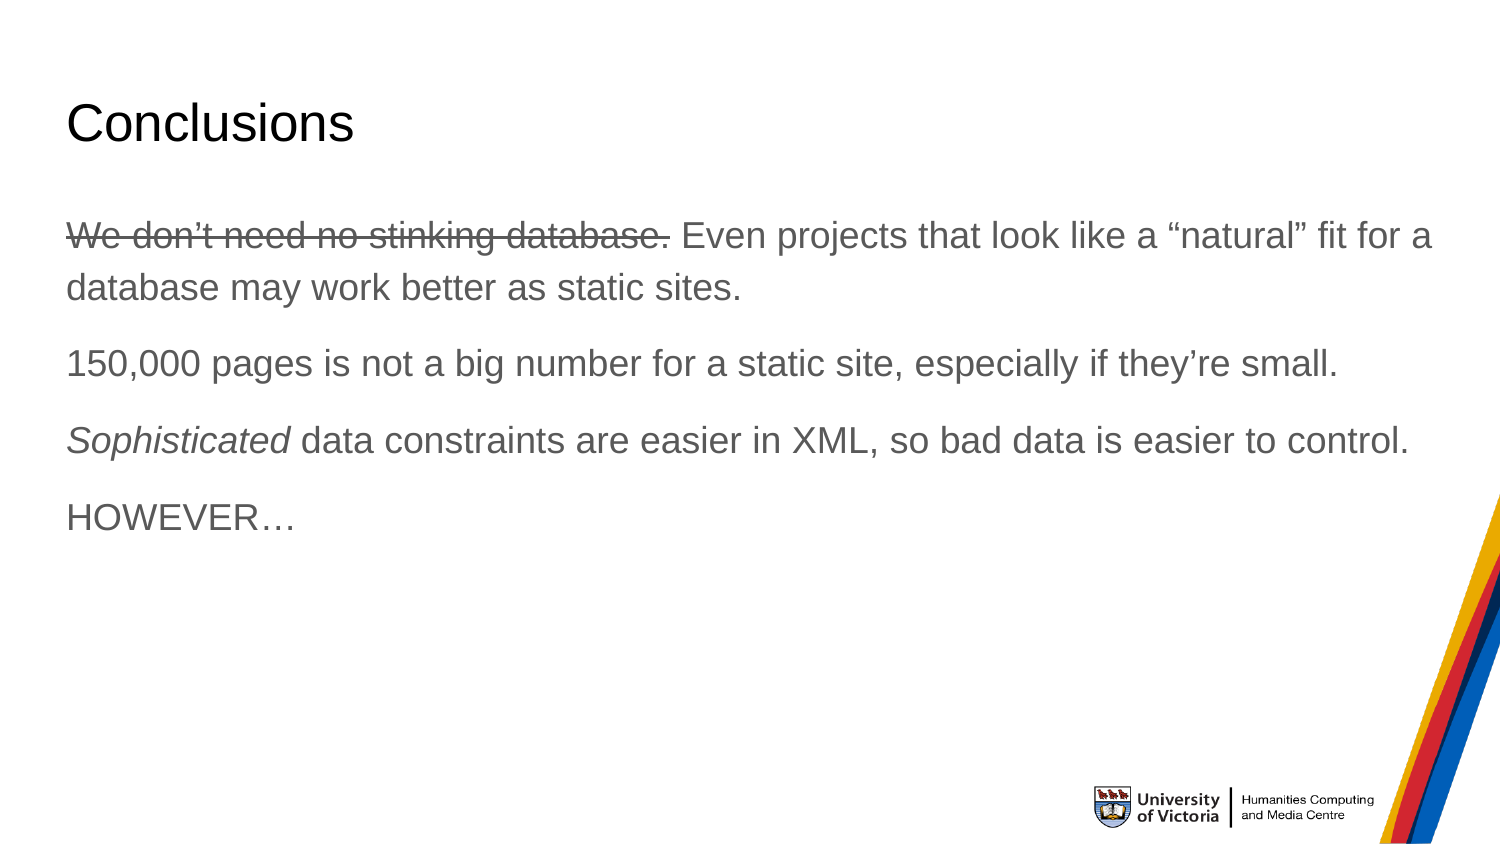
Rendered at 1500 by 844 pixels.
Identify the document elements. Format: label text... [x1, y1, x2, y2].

title Conclusions [51, 72, 1449, 167]
list We don’t need no stinking database. Even projects that look like a “natural” fit for a database may work better as static sites. 150,000 pages is not a big number for a static site, especially if they’re small. Sophisticated data constraints are easier in XML, so bad data is easier to control. HOWEVER… [51, 189, 1449, 750]
picture [1094, 483, 1500, 844]
